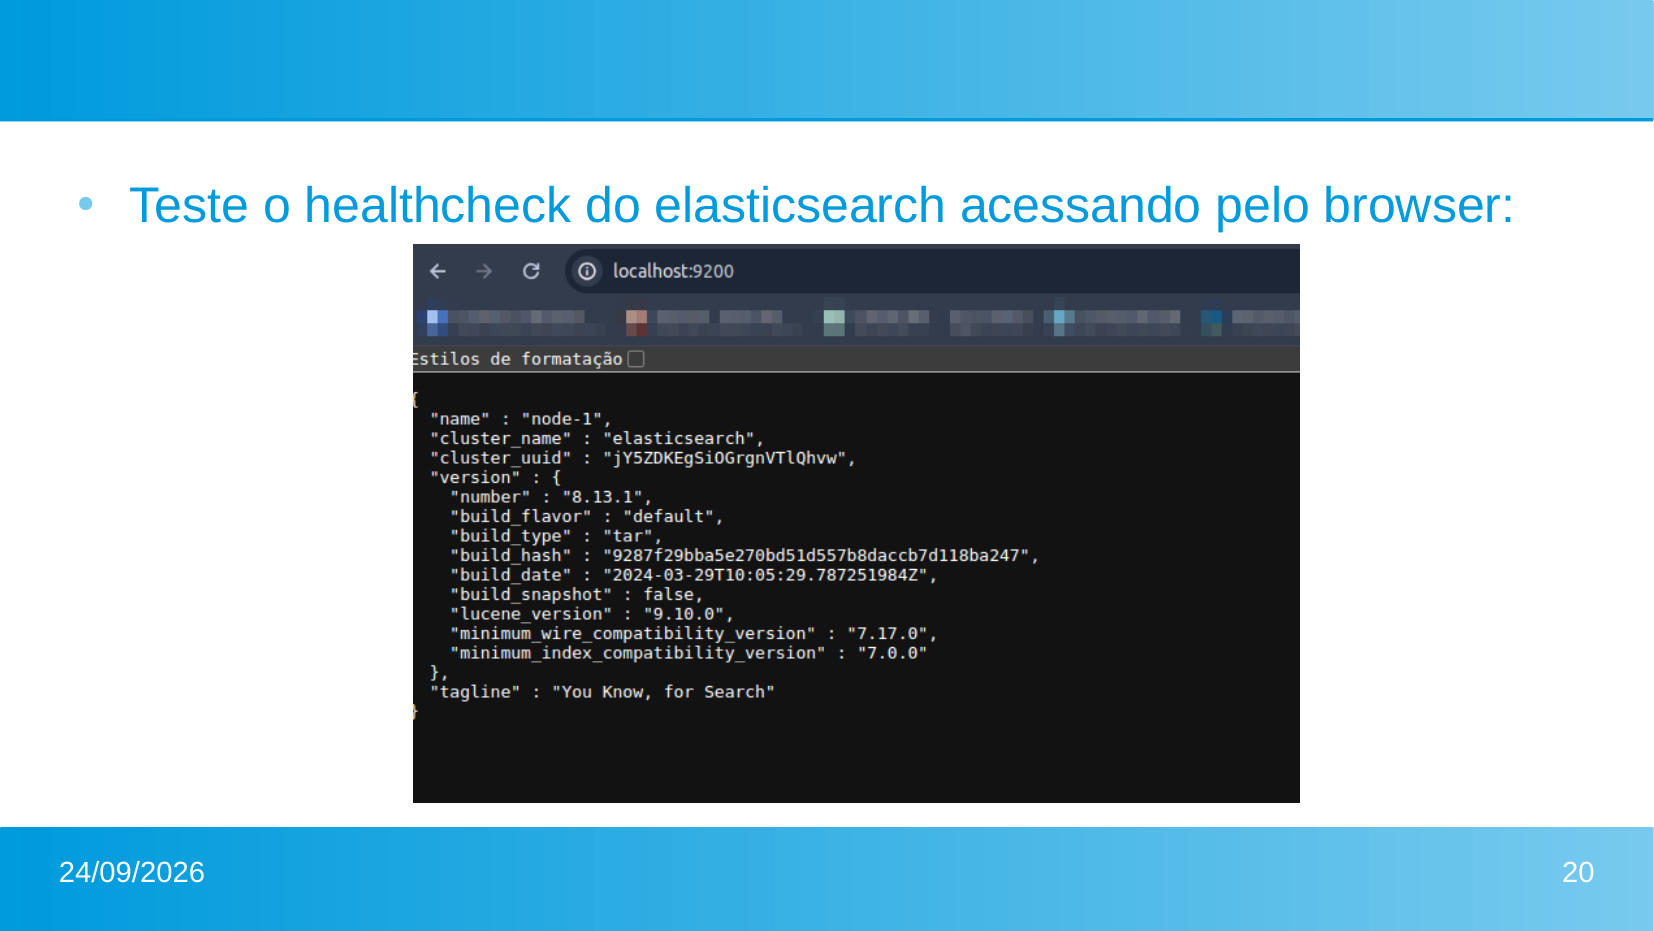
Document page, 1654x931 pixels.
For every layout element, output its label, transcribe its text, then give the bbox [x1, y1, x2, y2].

picture [413, 244, 1300, 803]
list Teste o healthcheck do elasticsearch acessando pelo browser: [59, 177, 1595, 355]
